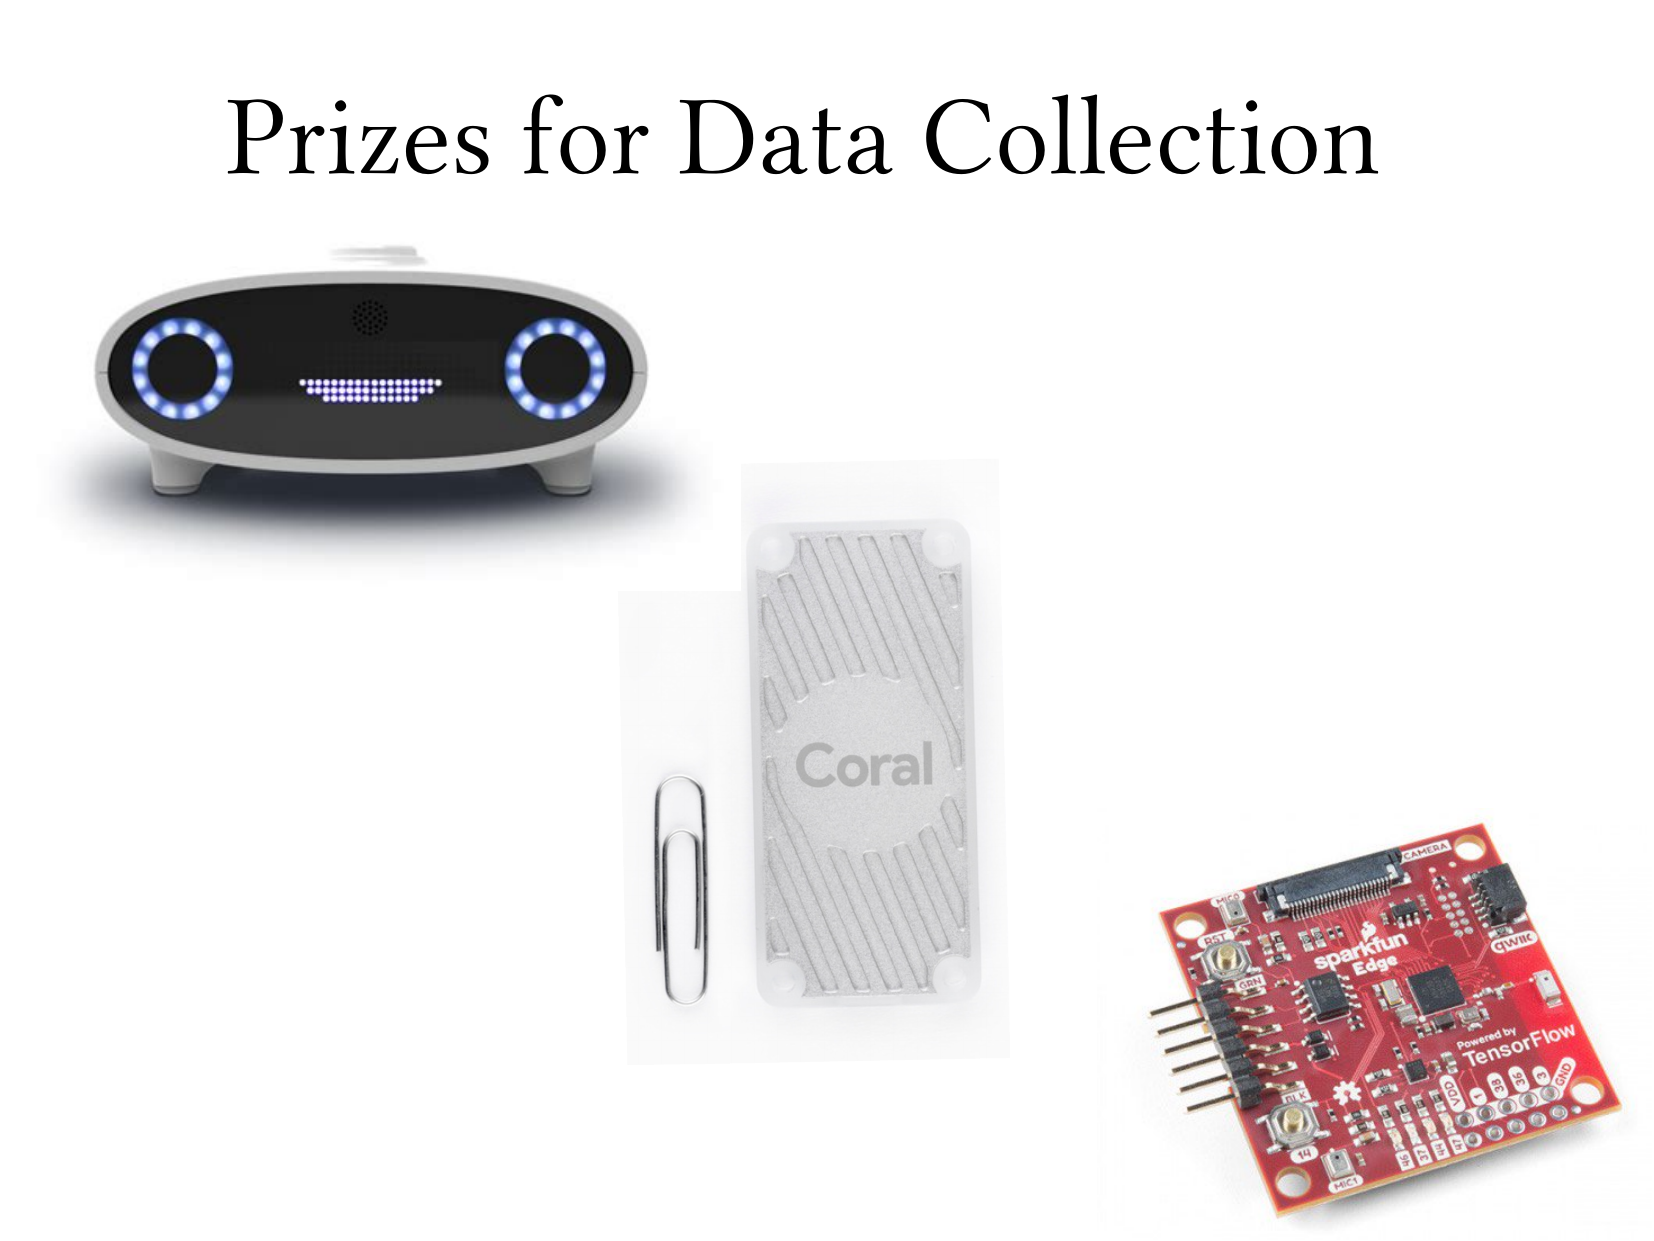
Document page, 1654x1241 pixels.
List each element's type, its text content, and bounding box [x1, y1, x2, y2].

picture [1097, 808, 1652, 1240]
subtitle Prizes for Data Collection [60, 72, 1549, 1216]
picture [0, 179, 1010, 1066]
